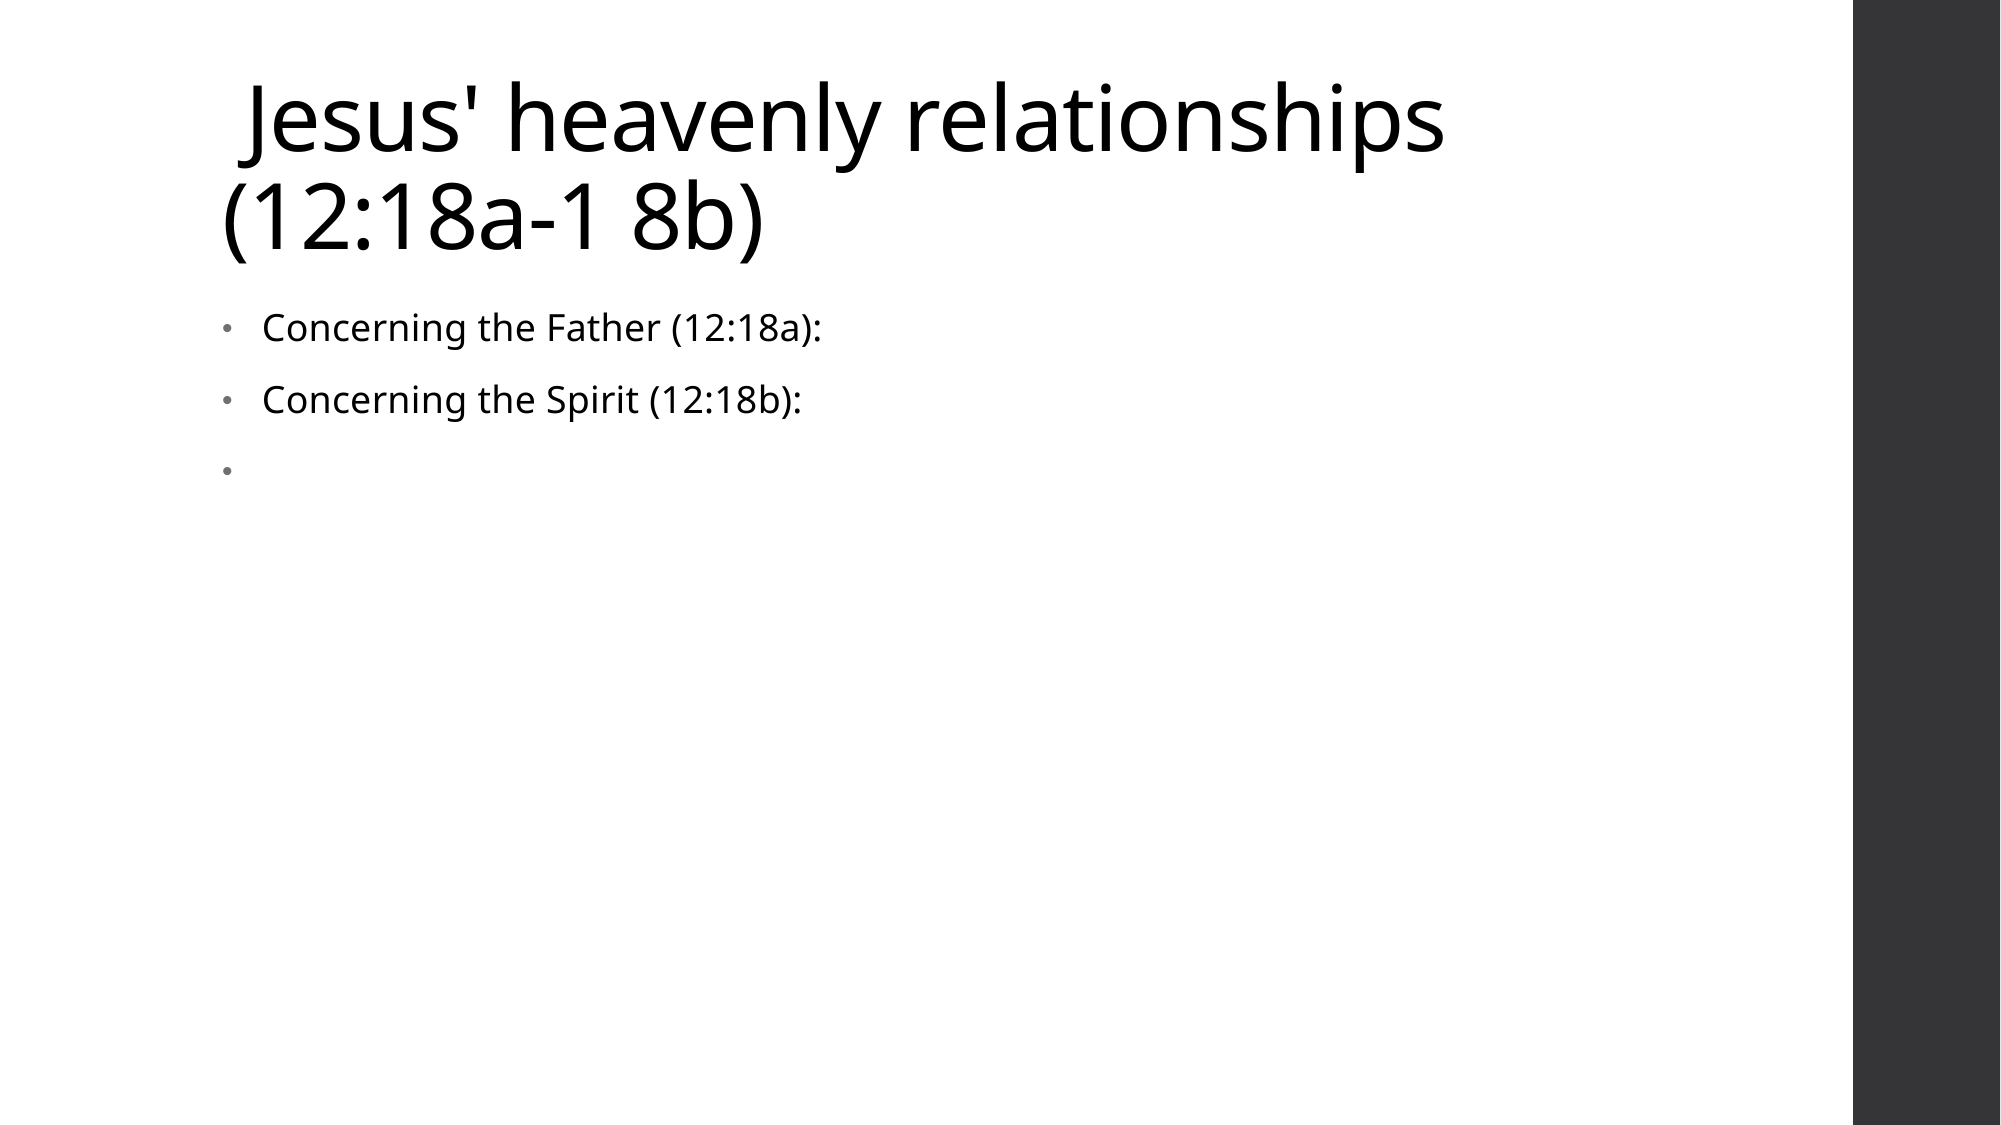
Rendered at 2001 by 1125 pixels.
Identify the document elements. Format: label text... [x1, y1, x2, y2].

title Jesus' heavenly relationships (12:18a-1 8b) [206, 60, 1797, 278]
list Concerning the Father (12:18a): Concerning the Spirit (12:18b): [206, 299, 1617, 1014]
